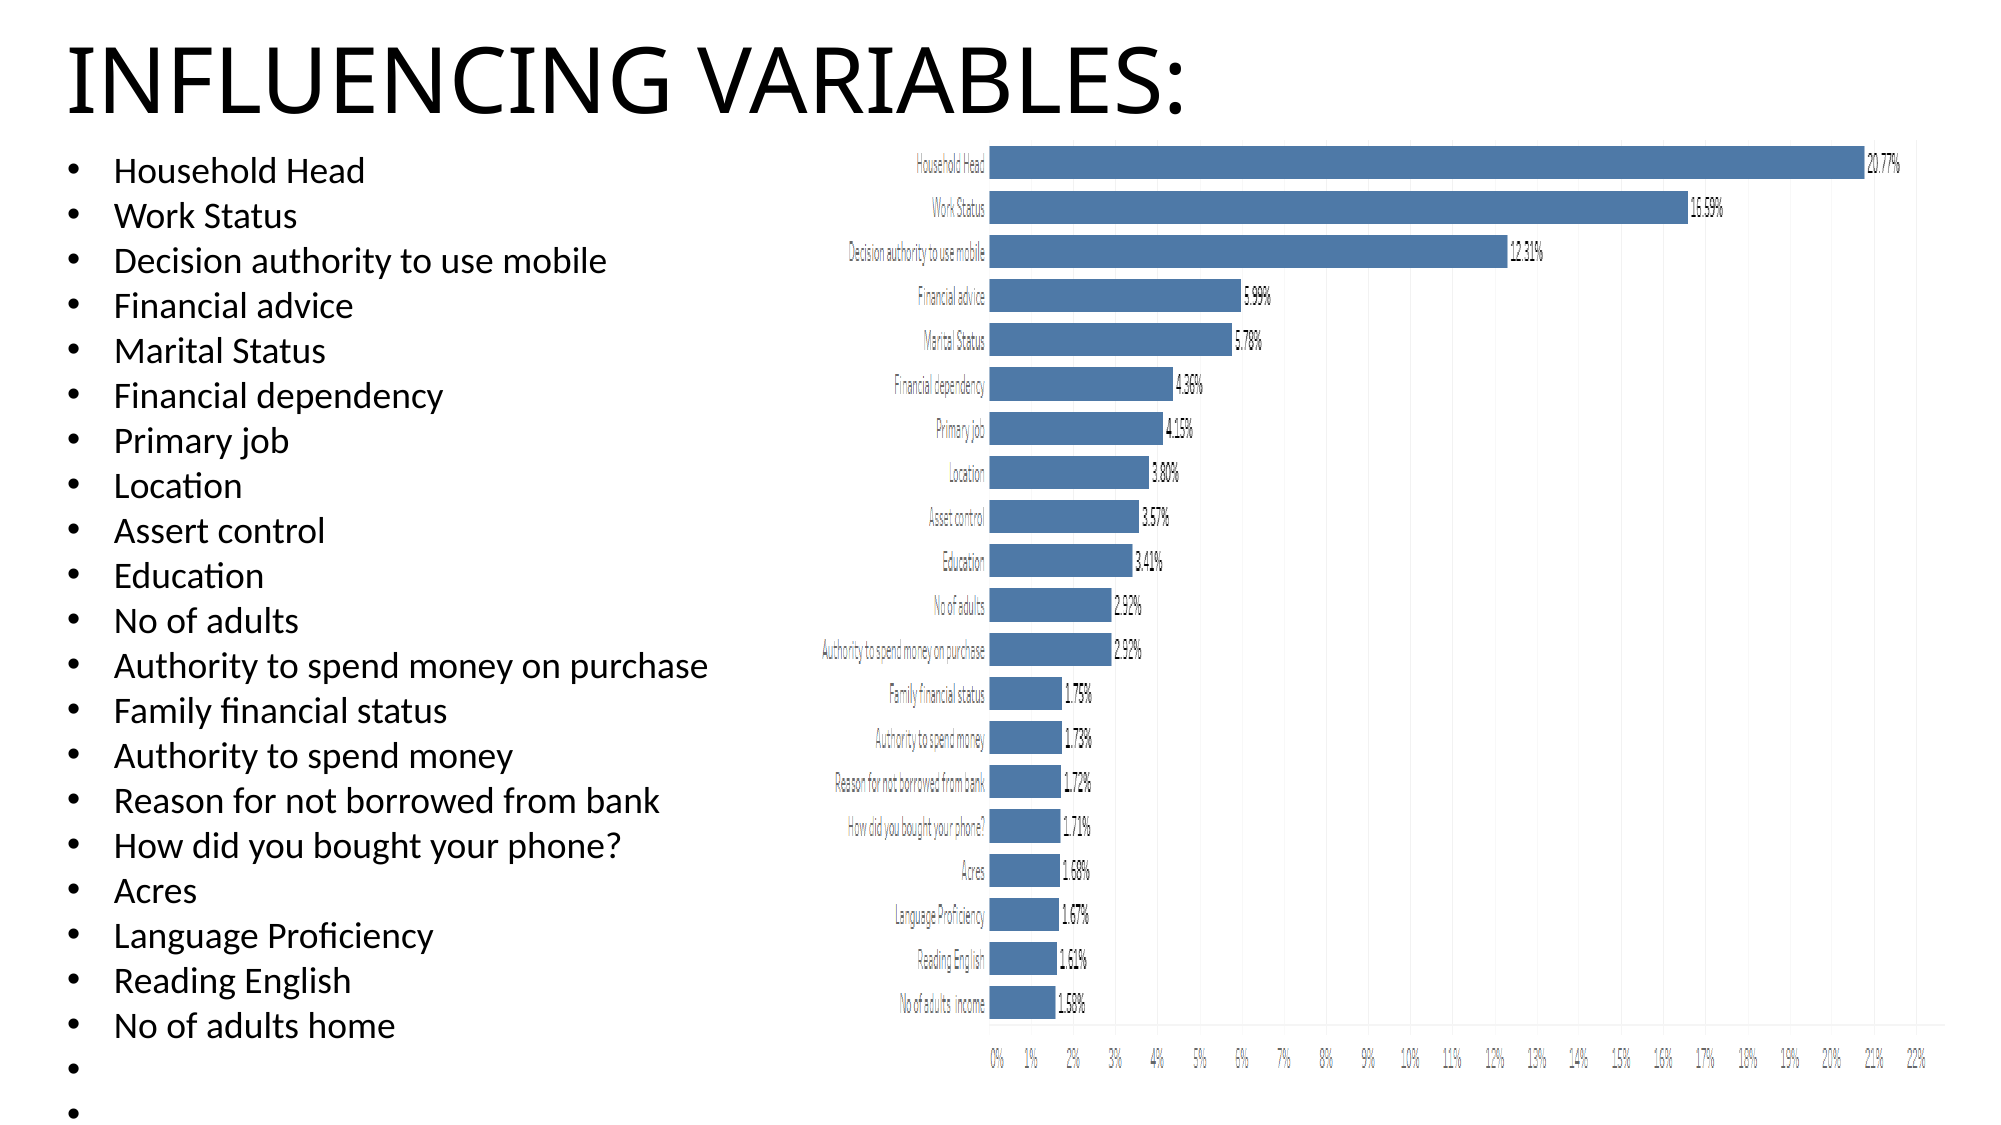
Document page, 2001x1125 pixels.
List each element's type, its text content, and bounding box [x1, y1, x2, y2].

text_box Household Head Work Status Decision authority to use mobile Financial advice Marital Status Financial dependency Primary job Location Assert control Education No of adults Authority to spend money on purchase Family financial status Authority to spend money Reason for not borrowed from bank How did you bought your phone? Acres Language Proficiency Reading English No of adults home [52, 138, 736, 1125]
title INFLUENCING VARIABLES: [51, 14, 1777, 153]
picture [805, 138, 1945, 1095]
